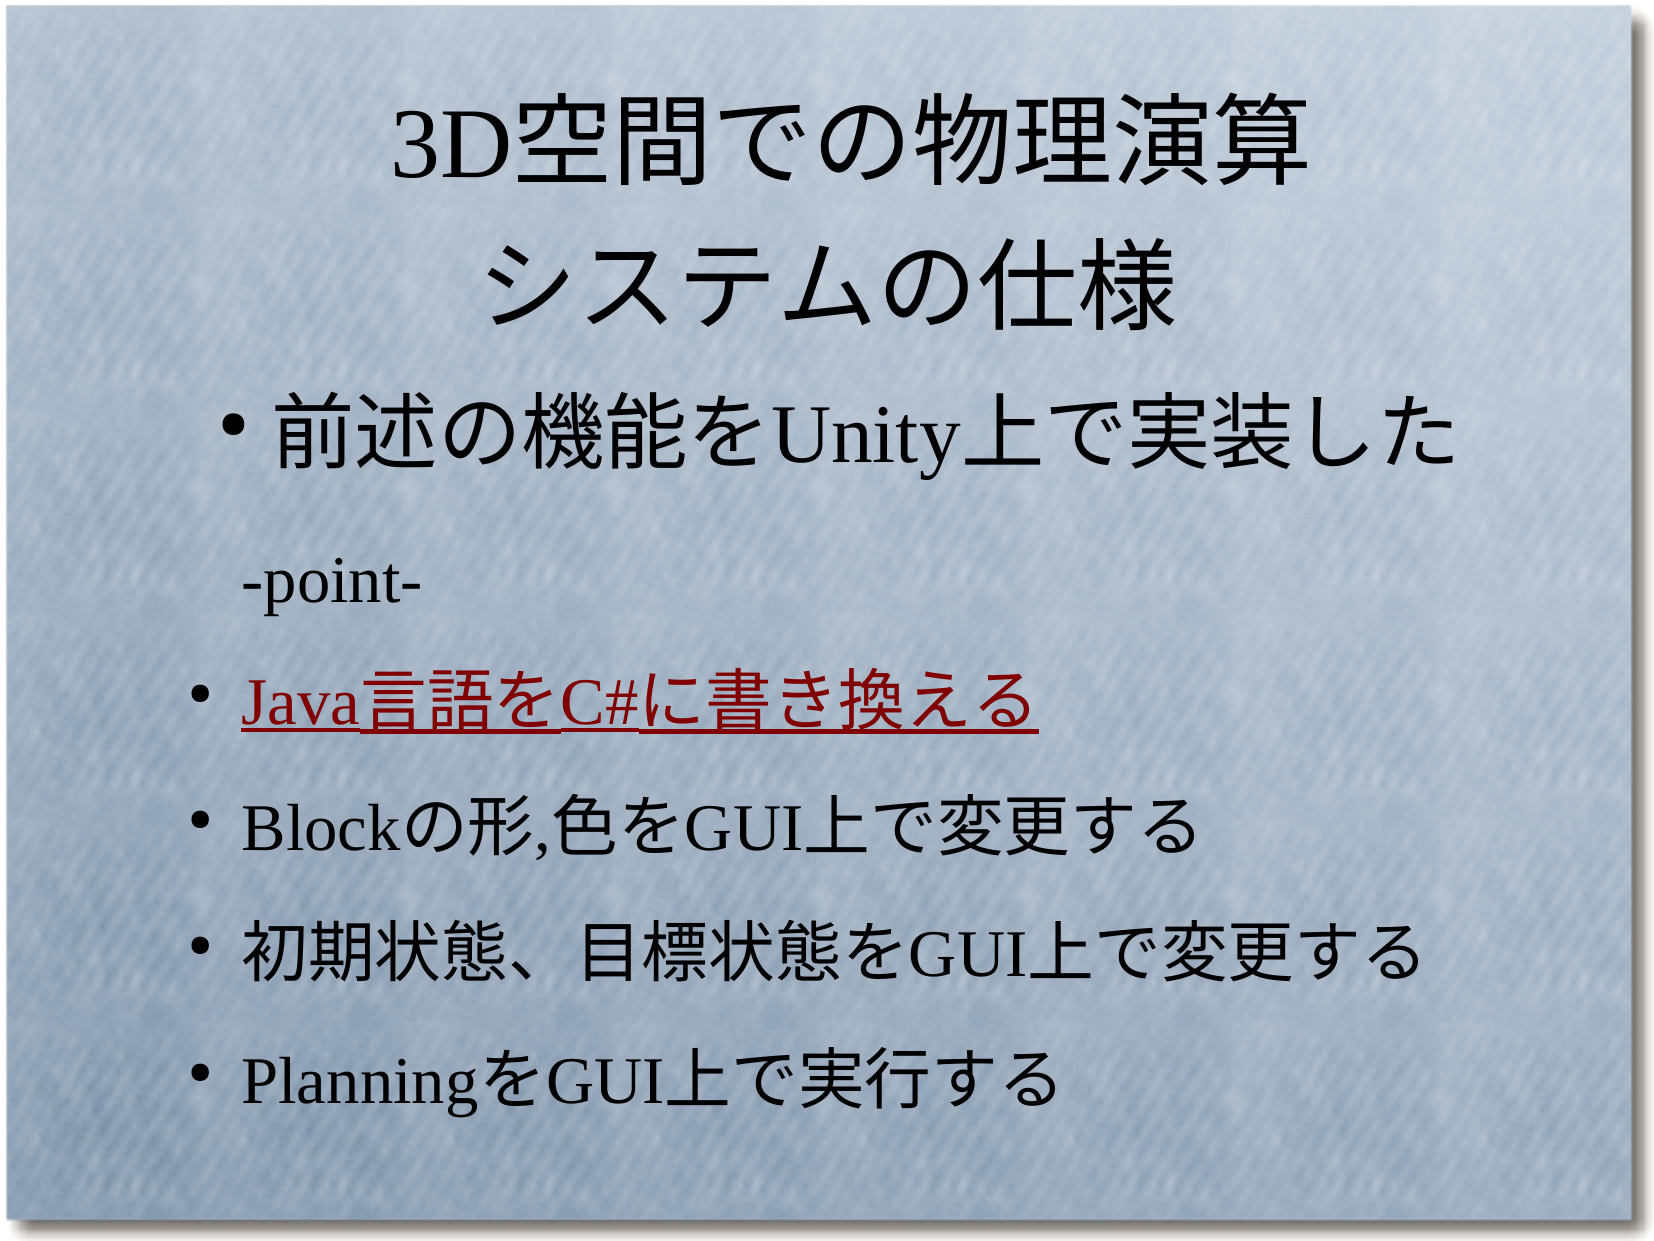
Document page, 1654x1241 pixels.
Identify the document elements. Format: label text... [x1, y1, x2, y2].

title 3D空間での物理演算 システムの仕様 [121, 97, 1534, 316]
picture [0, 0, 1654, 1241]
list 前述の機能をUnity上で実装した [129, 366, 1542, 710]
list -point- Java言語をC#に書き換える Blockの形,色をGUI上で変更する 初期状態、目標状態をGUI上で変更する PlanningをGUI上で実行する [99, 543, 1512, 1032]
